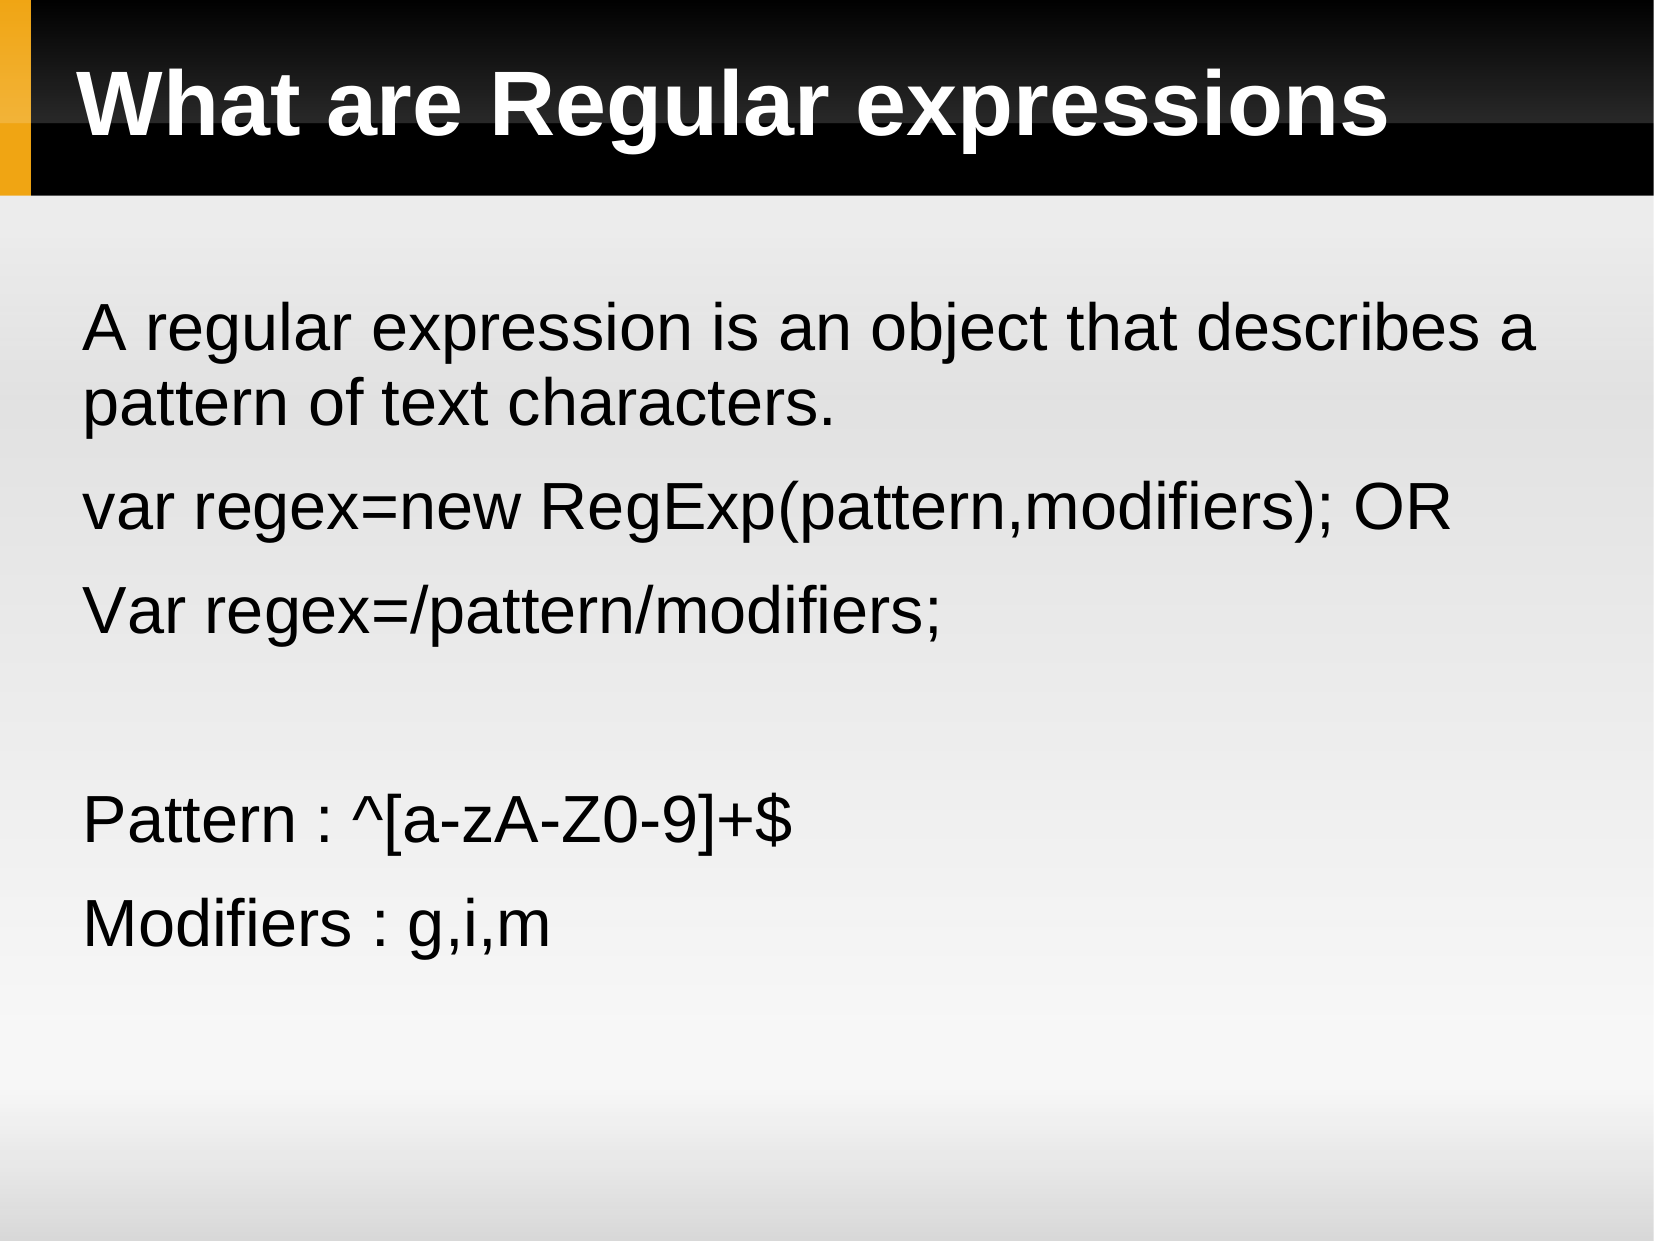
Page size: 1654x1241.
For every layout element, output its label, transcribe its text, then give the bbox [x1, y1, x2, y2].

list A regular expression is an object that describes a pattern of text characters. var regex=new RegExp(pattern,modifiers); OR Var regex=/pattern/modifiers; Pattern : ^[a-zA-Z0-9]+$ Modifiers : g,i,m [82, 290, 1571, 1109]
picture [0, 0, 1654, 1241]
title What are Regular expressions [76, 0, 1565, 208]
